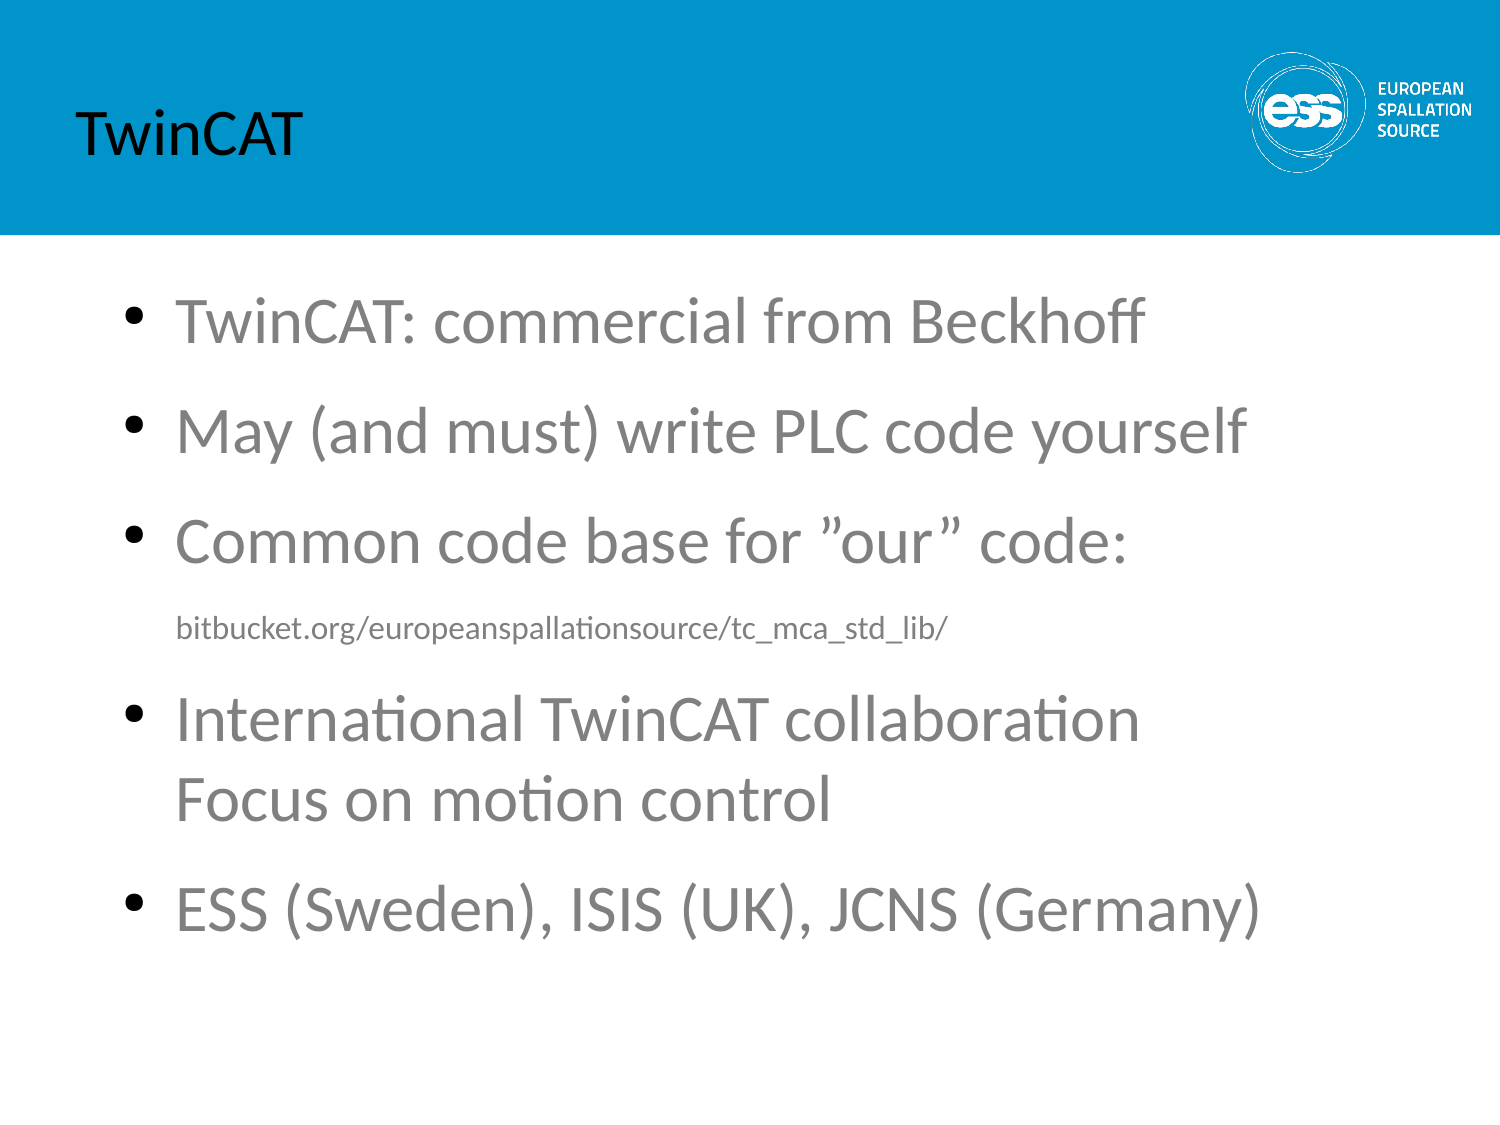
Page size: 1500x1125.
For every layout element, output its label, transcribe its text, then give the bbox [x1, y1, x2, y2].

picture [1389, 104, 1393, 115]
picture [1400, 83, 1407, 94]
picture [1443, 86, 1450, 93]
picture [1436, 104, 1444, 115]
picture [1264, 94, 1342, 127]
picture [1454, 83, 1458, 94]
title TwinCAT [75, 45, 1247, 233]
picture [1422, 125, 1428, 134]
list TwinCAT: commercial from Beckhoff May (and must) write PLC code yourself Common code base for ”our” code: bitbucket.org/europeanspallationsource/tc_mca_std_lib/ International TwinCAT collaboration Focus on motion control ESS (Sweden), ISIS (UK), JCNS (Germany) [90, 270, 1440, 1013]
picture [1409, 104, 1415, 115]
picture [1423, 83, 1430, 94]
picture [1432, 125, 1438, 136]
picture [1418, 104, 1423, 115]
picture [1398, 109, 1406, 115]
picture [1379, 83, 1385, 94]
